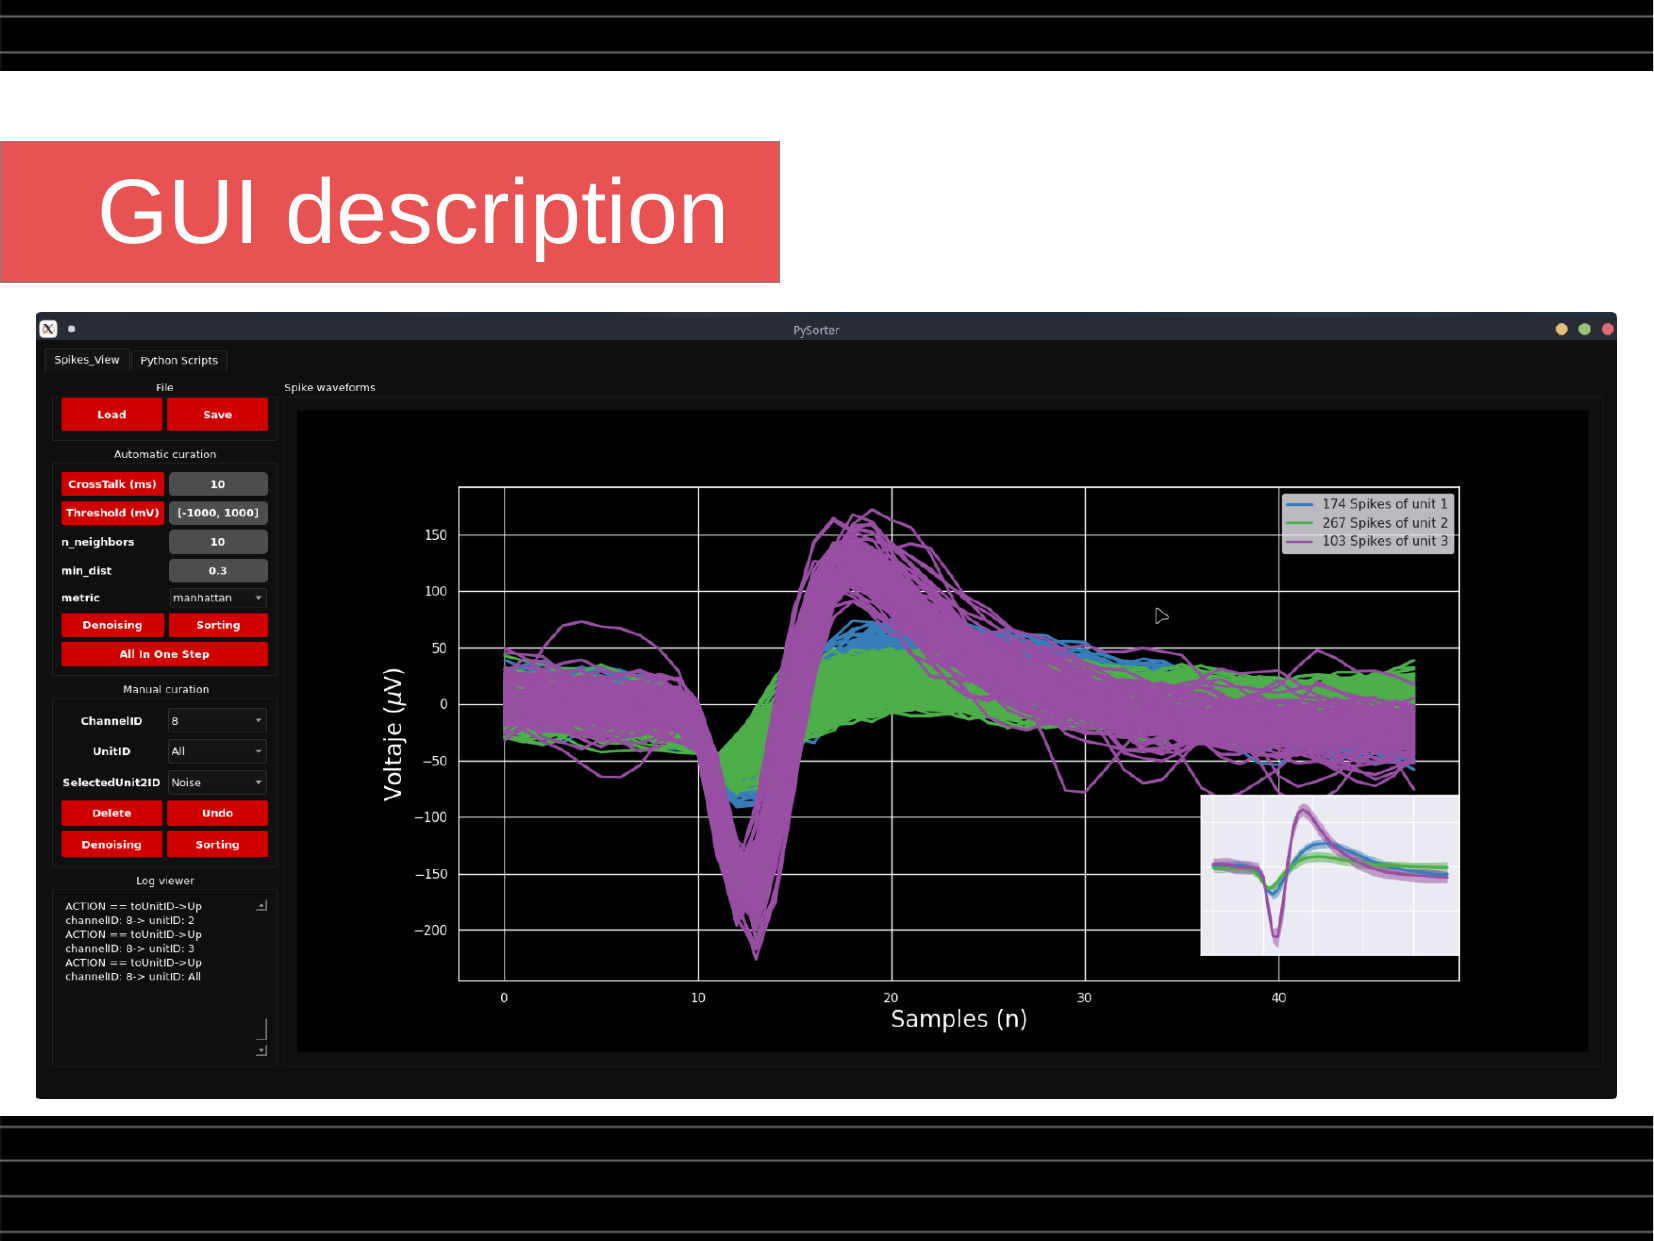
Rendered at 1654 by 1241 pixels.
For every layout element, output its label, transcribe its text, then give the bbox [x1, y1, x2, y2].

text_box [0, 141, 780, 283]
picture [0, 0, 1654, 71]
picture [36, 312, 1617, 1099]
text_box GUI description [82, 153, 780, 271]
picture [0, 1116, 1654, 1241]
